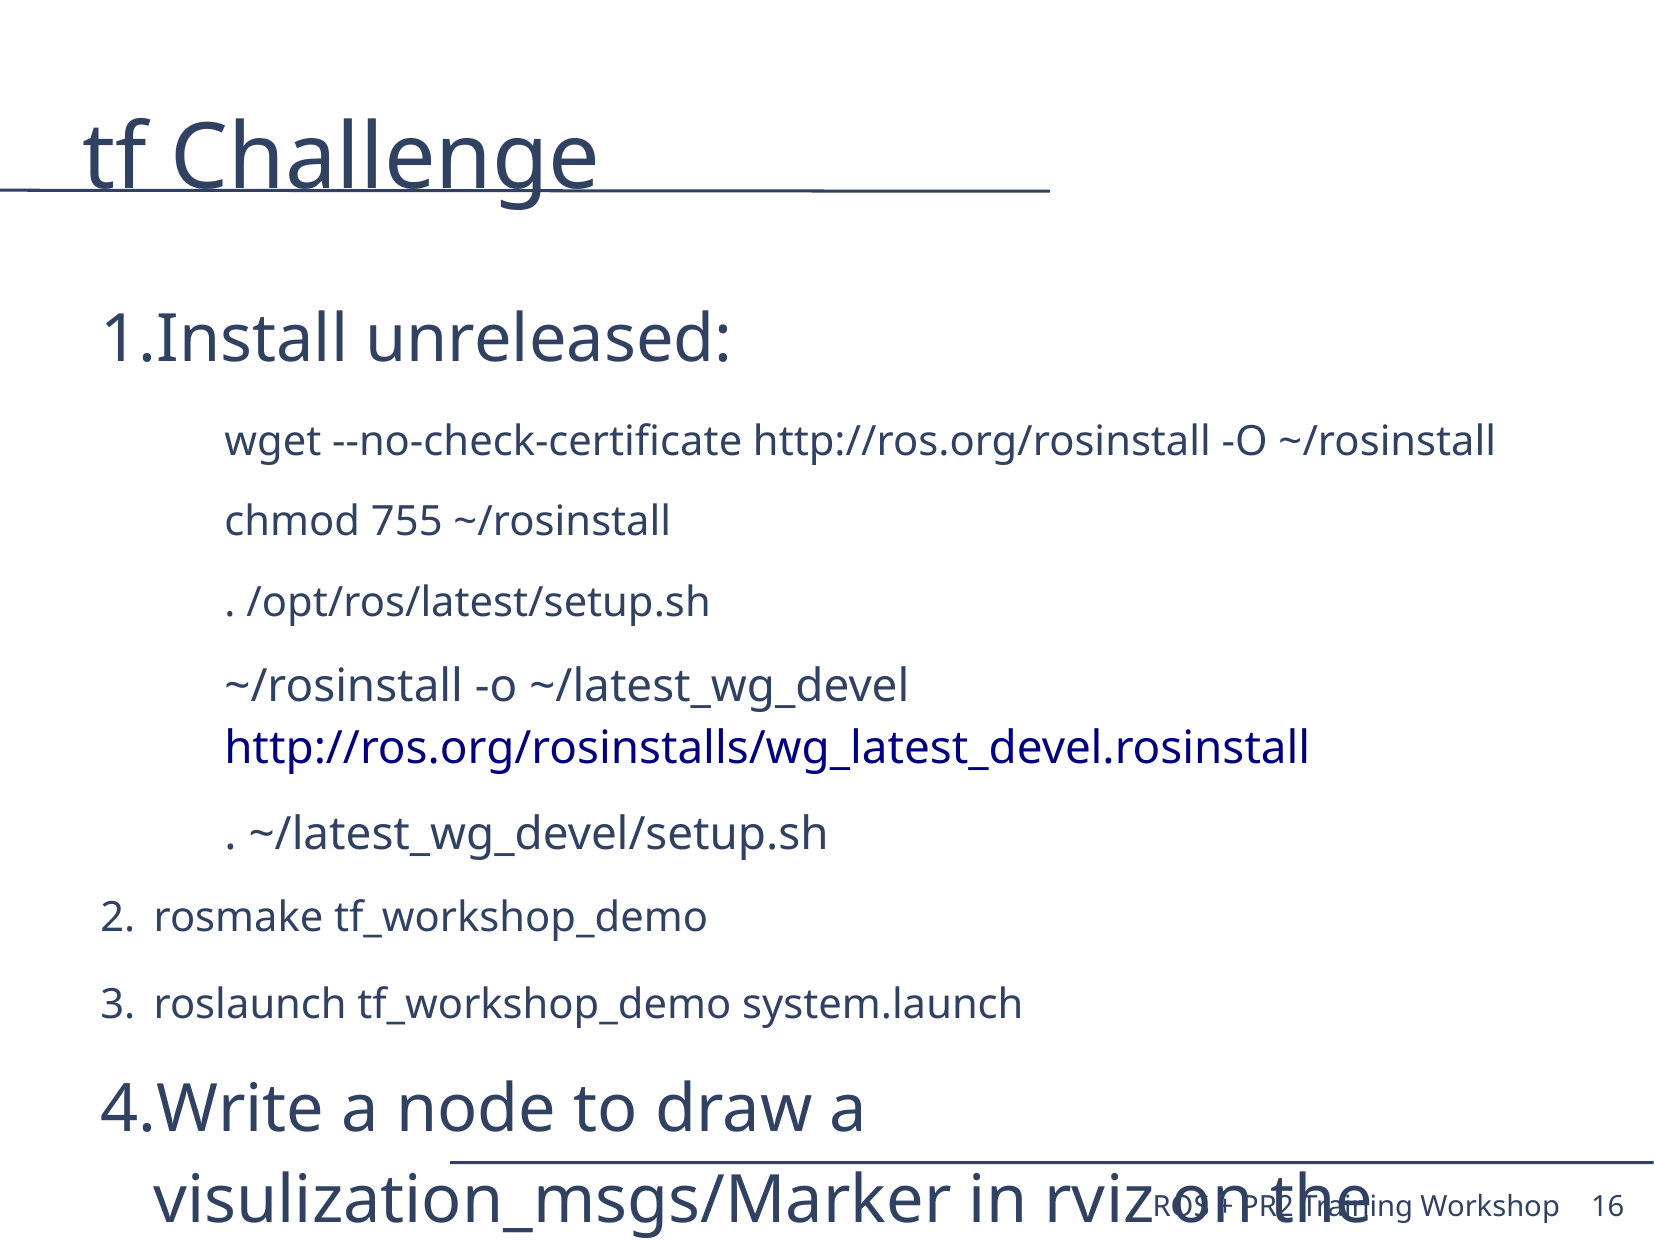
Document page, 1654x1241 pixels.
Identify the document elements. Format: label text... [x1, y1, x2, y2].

title tf Challenge [82, 56, 1571, 250]
list Install unreleased: wget --no-check-certificate http://ros.org/rosinstall -O ~/rosinstall chmod 755 ~/rosinstall . /opt/ros/latest/setup.sh ~/rosinstall -o ~/latest_wg_devel http://ros.org/rosinstalls/wg_latest_devel.rosinstall . ~/latest_wg_devel/setup.sh rosmake tf_workshop_demo roslaunch tf_workshop_demo system.launch Write a node to draw a visulization_msgs/Marker in rviz on the ground below a detected checkerboard [82, 290, 1571, 1109]
